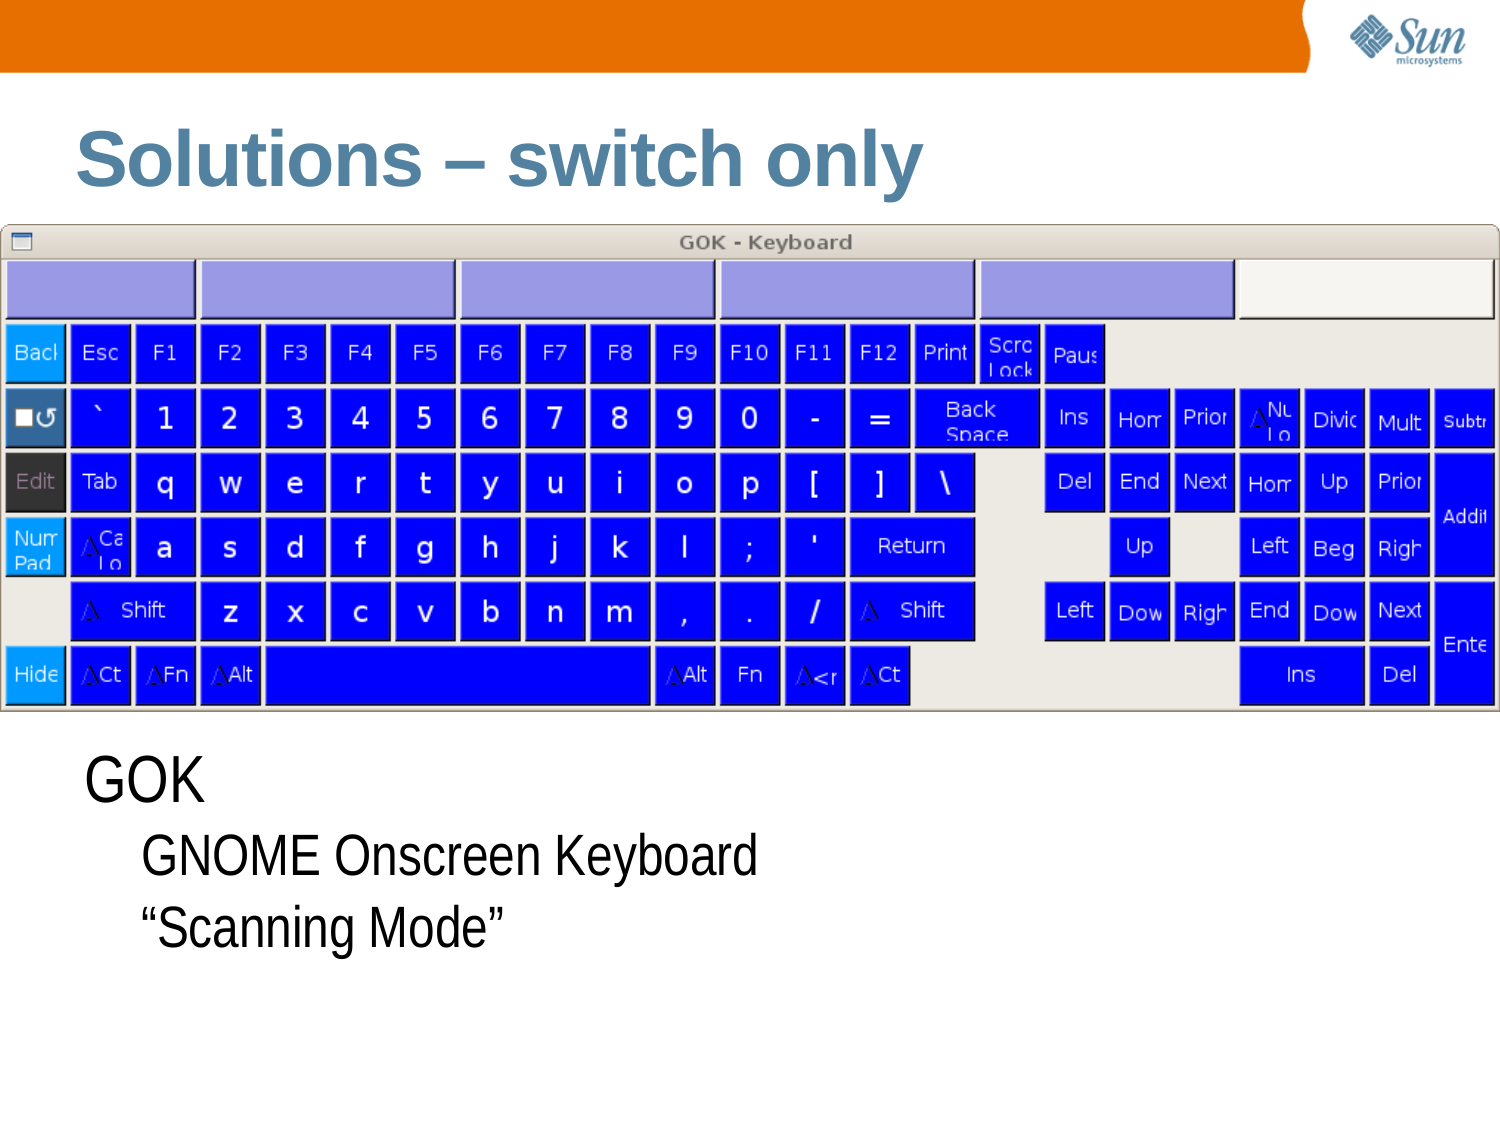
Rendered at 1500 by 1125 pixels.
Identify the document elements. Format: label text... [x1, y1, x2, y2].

title Solutions – switch only [75, 122, 1438, 224]
picture [0, 0, 1500, 75]
list GOK GNOME Onscreen Keyboard “Scanning Mode” [64, 750, 1402, 1016]
picture [0, 224, 1500, 712]
